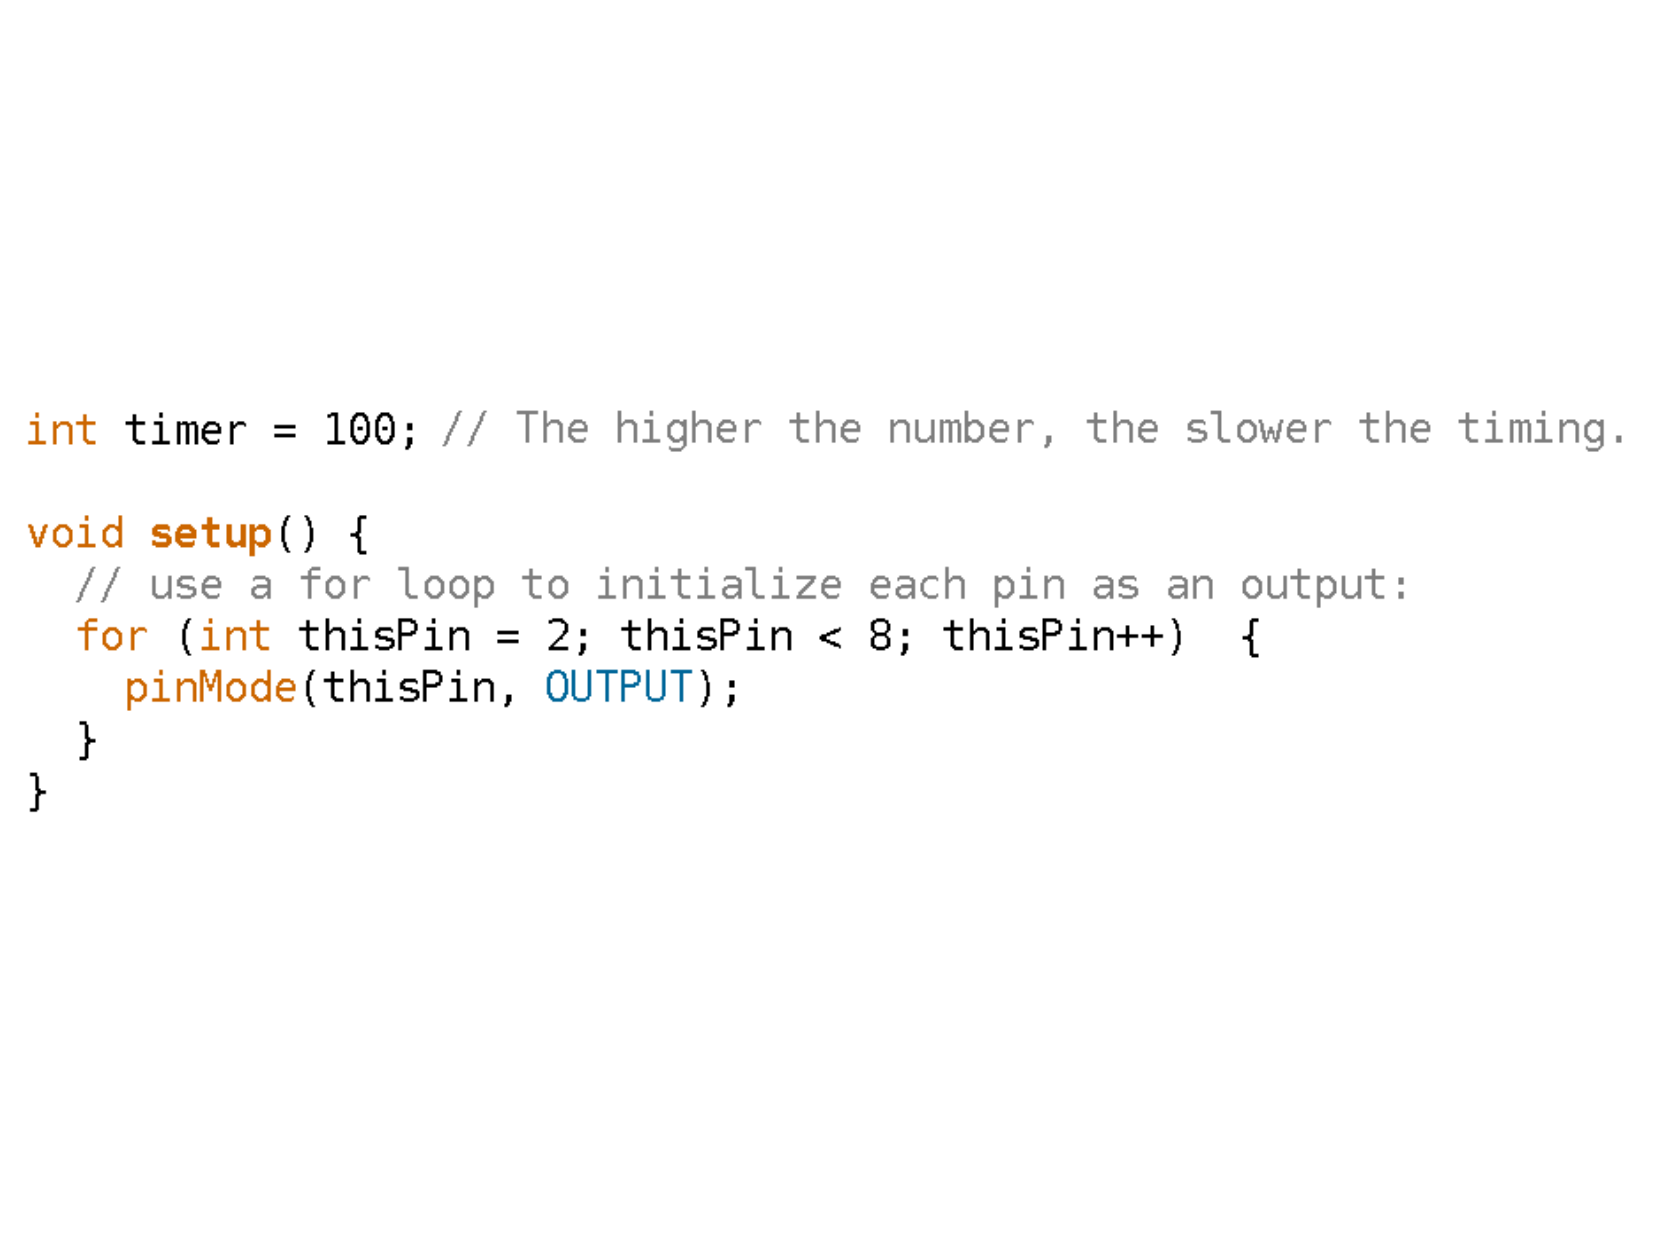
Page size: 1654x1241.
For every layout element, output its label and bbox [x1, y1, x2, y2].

picture [18, 404, 1636, 821]
